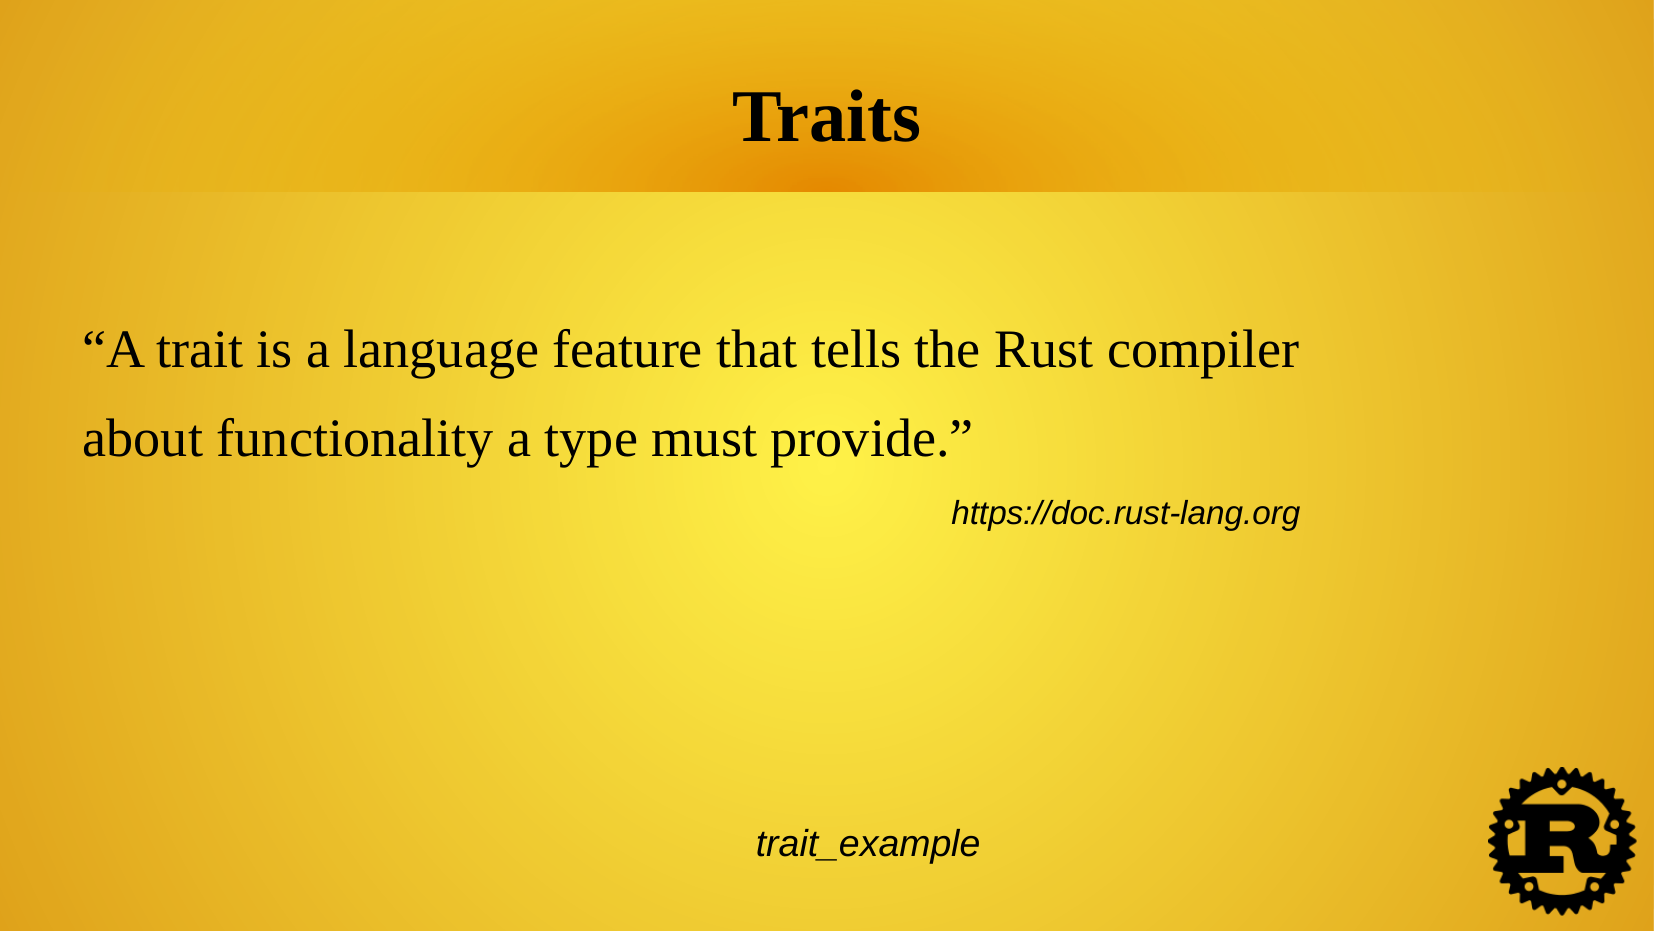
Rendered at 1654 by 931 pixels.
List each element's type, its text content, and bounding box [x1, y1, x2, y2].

text_box trait_example [354, 814, 1382, 872]
picture [1488, 767, 1639, 918]
title Traits [82, 67, 1571, 158]
list “A trait is a language feature that tells the Rust compiler about functionality a type must provide.” https://doc.rust-lang.org [82, 224, 1571, 764]
